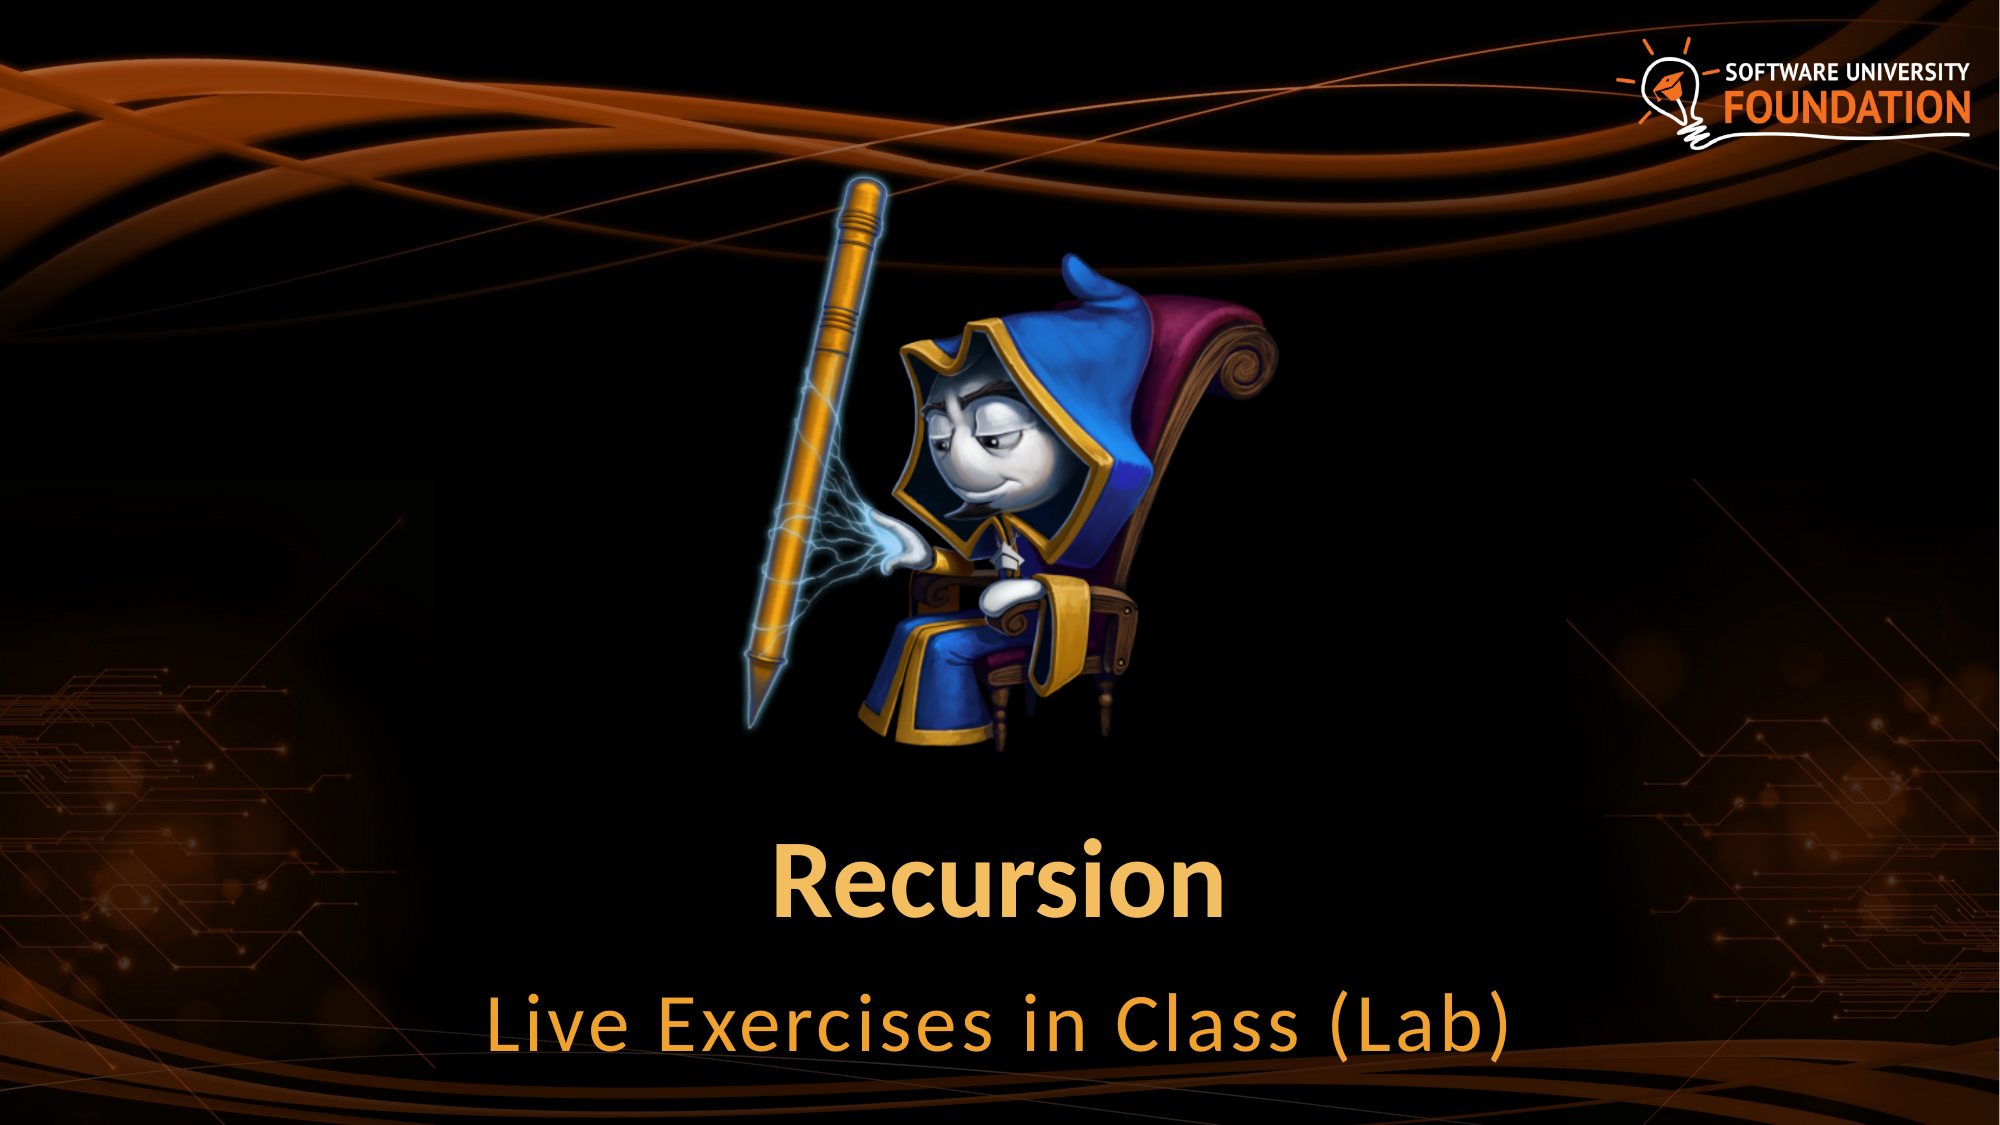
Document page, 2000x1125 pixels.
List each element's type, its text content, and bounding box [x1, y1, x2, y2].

list Live Exercises in Class (Lab) [149, 957, 1850, 1075]
picture [0, 0, 2000, 1125]
title Recursion [149, 812, 1850, 948]
